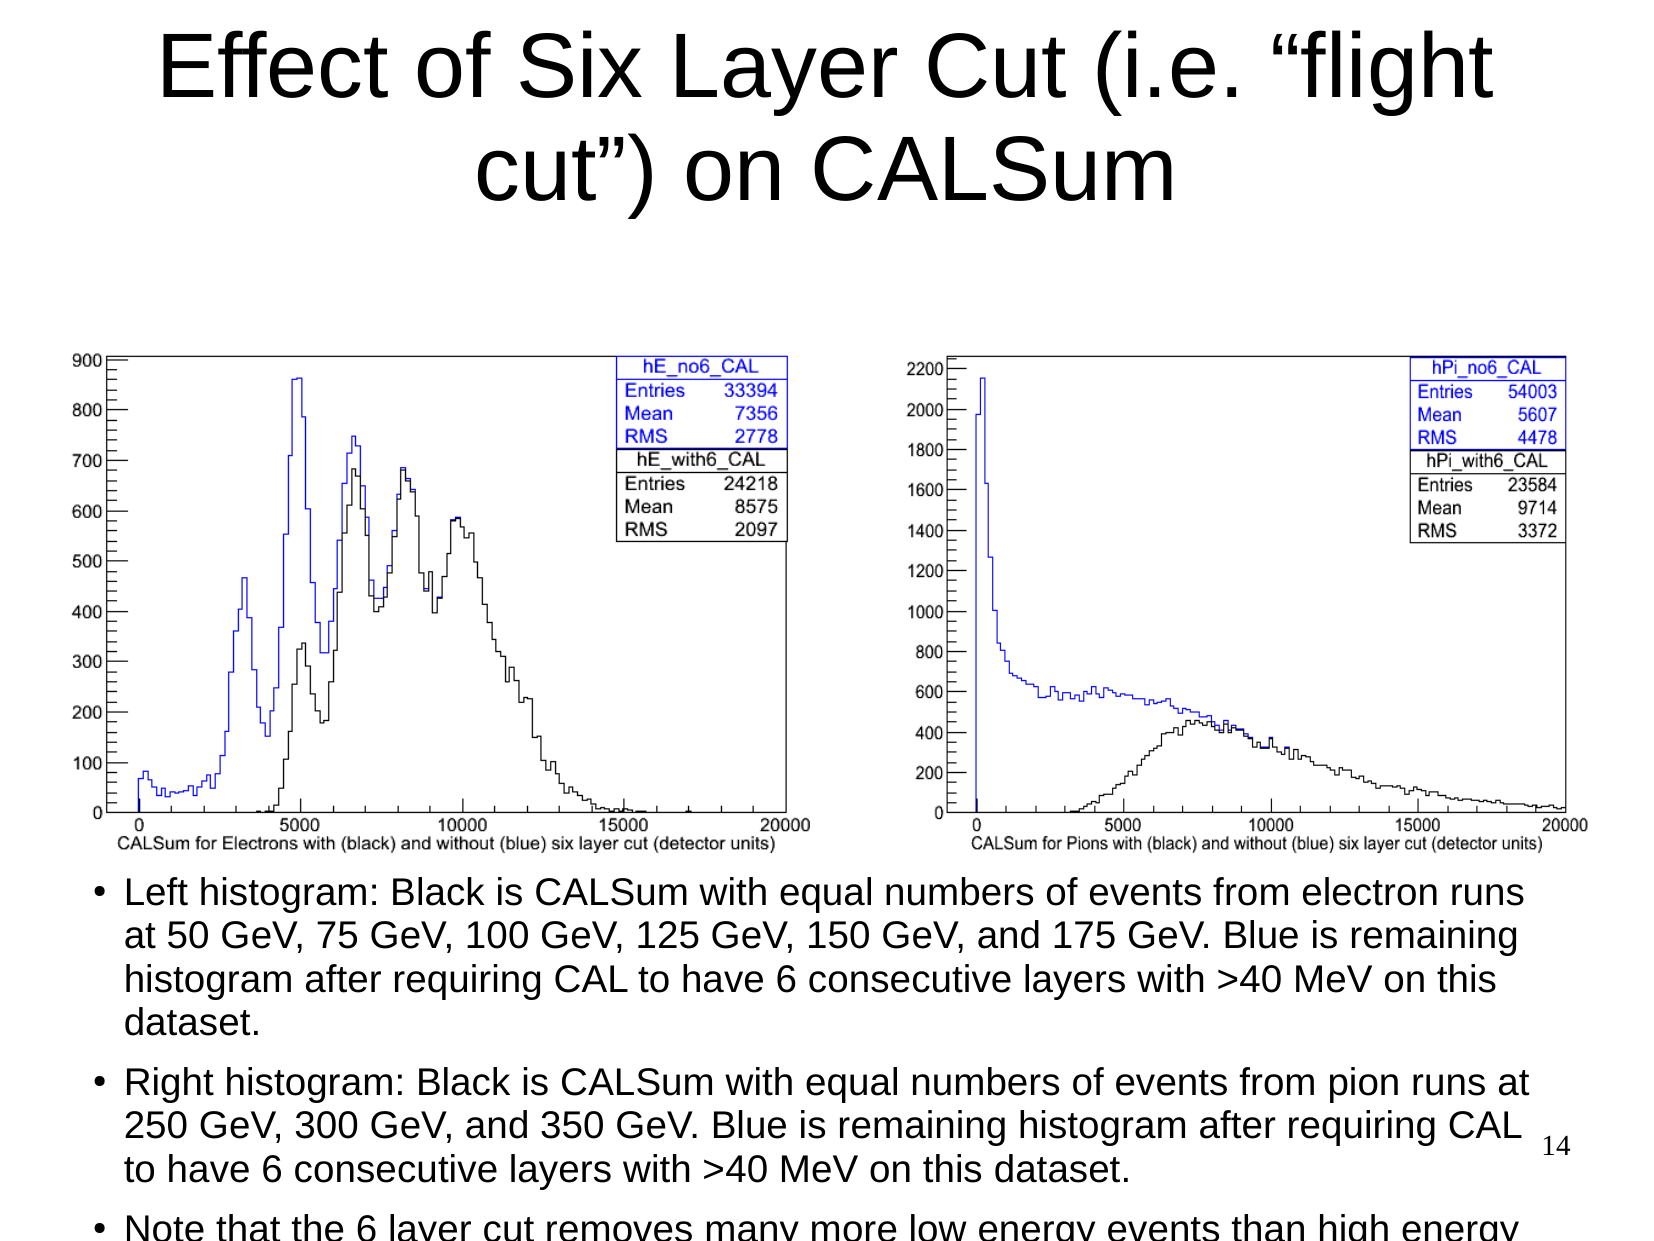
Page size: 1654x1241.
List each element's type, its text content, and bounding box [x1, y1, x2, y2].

list Left histogram: Black is CALSum with equal numbers of events from electron runs at 50 GeV, 75 GeV, 100 GeV, 125 GeV, 150 GeV, and 175 GeV. Blue is remaining histogram after requiring CAL to have 6 consecutive layers with >40 MeV on this dataset. Right histogram: Black is CALSum with equal numbers of events from pion runs at 250 GeV, 300 GeV, and 350 GeV. Blue is remaining histogram after requiring CAL to have 6 consecutive layers with >40 MeV on this dataset. Note that the 6 layer cut removes many more low energy events than high energy events For analysis, must weight with equal amounts of all energies AFTER 6 layer cut. [82, 871, 1538, 1241]
picture [22, 299, 1643, 871]
title Effect of Six Layer Cut (i.e. “flight cut”) on CALSum [82, 13, 1571, 222]
